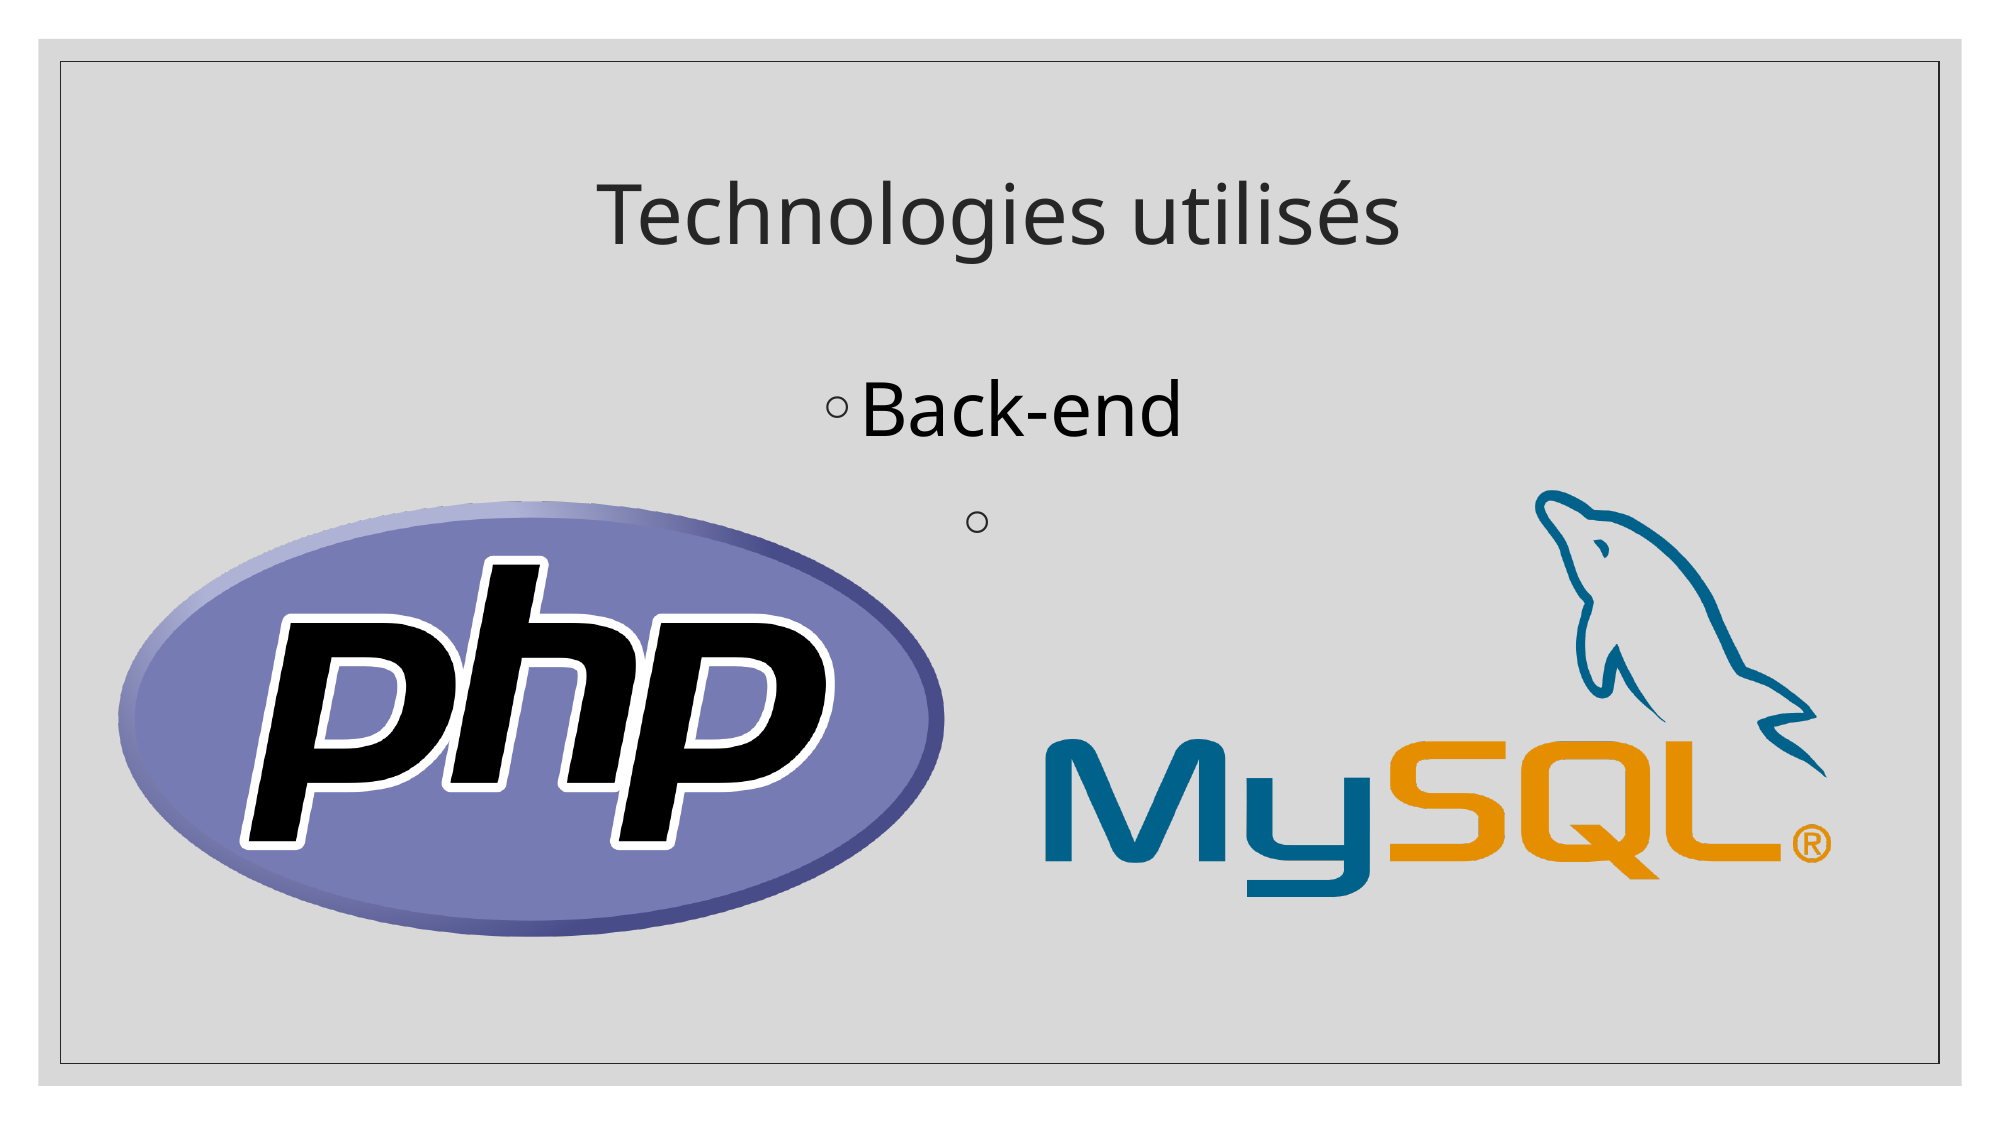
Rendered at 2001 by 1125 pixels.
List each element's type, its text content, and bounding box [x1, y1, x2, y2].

picture [106, 489, 956, 949]
title Technologies utilisés [174, 105, 1825, 331]
list Back-end [174, 345, 1825, 977]
picture [1044, 489, 1832, 897]
